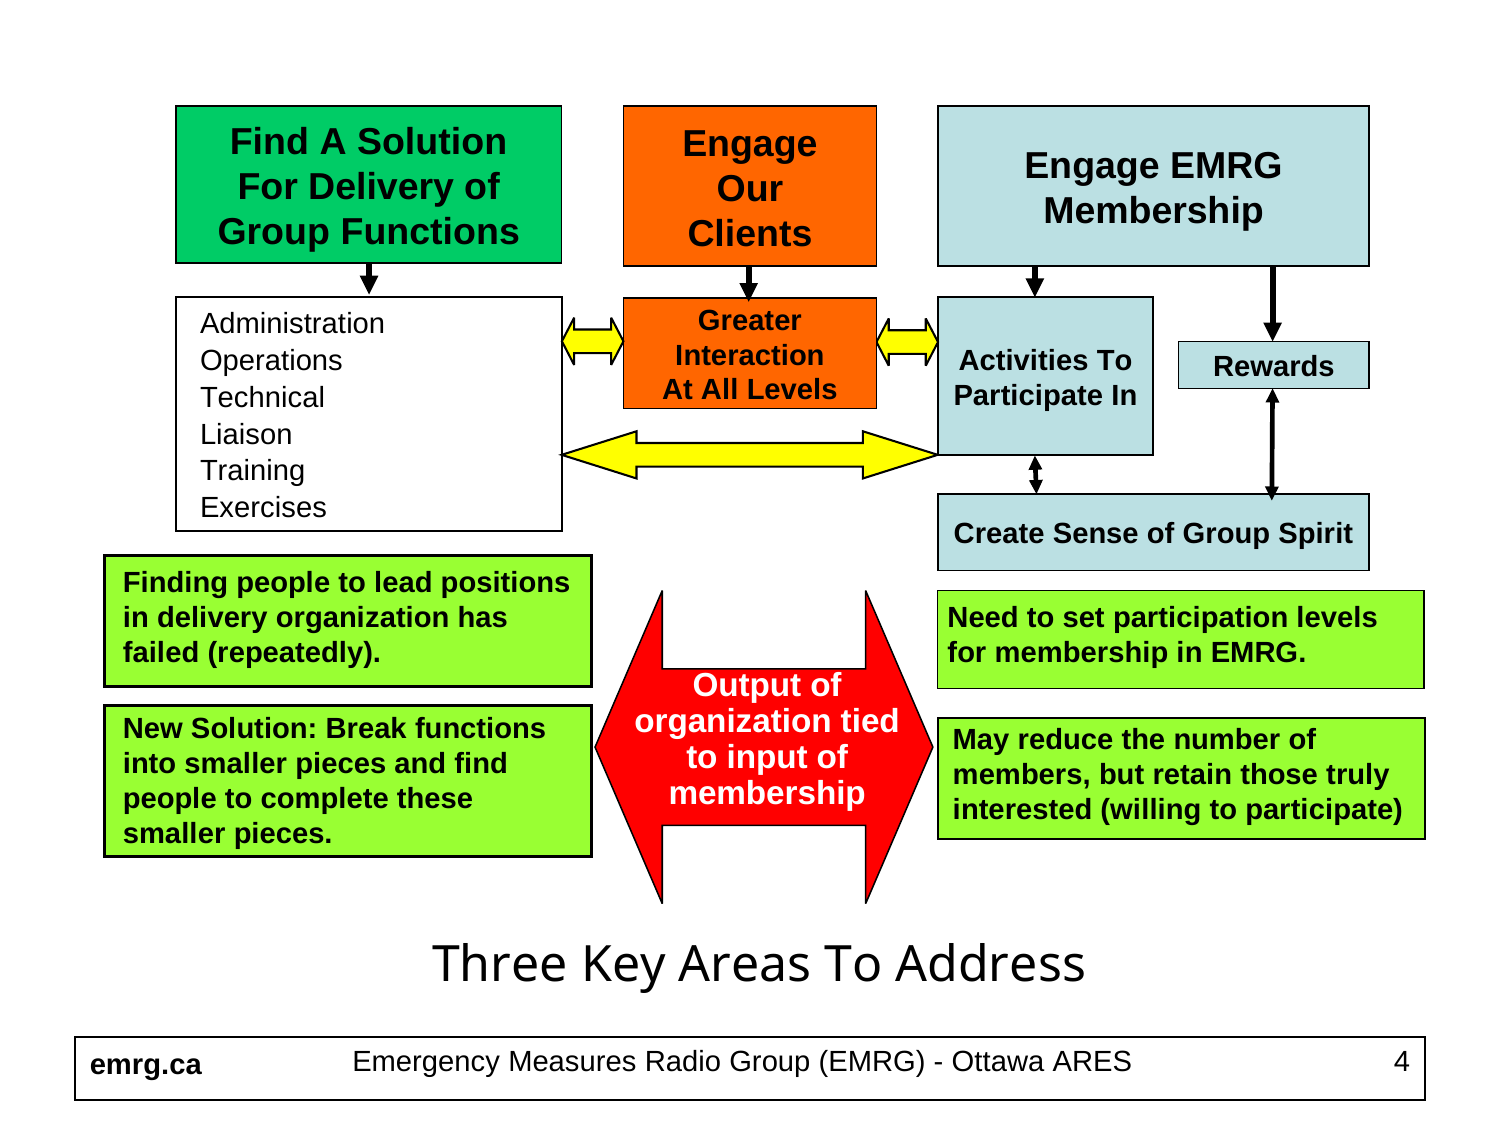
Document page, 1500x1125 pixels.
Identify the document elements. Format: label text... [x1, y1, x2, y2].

text_box Rewards [1178, 341, 1370, 389]
text_box [938, 834, 1425, 840]
text_box Engage Our Clients [623, 106, 877, 266]
text_box Finding people to lead positions in delivery organization has failed (repeatedly). [108, 555, 596, 676]
text_box Engage EMRG Membership [938, 106, 1370, 266]
text_box [626, 820, 902, 904]
text_box Administration Operations Technical Liaison Training Exercises [175, 297, 562, 532]
text_box [596, 733, 601, 761]
text_box New Solution: Break functions into smaller pieces and find people to complete these smaller pieces. [108, 701, 596, 857]
text_box Create Sense of Group Spirit [938, 493, 1370, 571]
text_box [865, 590, 896, 660]
text_box May reduce the number of members, but retain those truly interested (willing to participate) [937, 712, 1430, 834]
text_box Three Key Areas To Address [126, 924, 1393, 1000]
text_box [937, 676, 1425, 689]
text_box Find A Solution For Delivery of Group Functions [175, 106, 562, 264]
text_box Activities To Participate In [938, 297, 1154, 455]
text_box [877, 318, 939, 366]
text_box [561, 317, 624, 365]
text_box [561, 431, 938, 479]
text_box [104, 555, 592, 687]
text_box [104, 705, 108, 857]
text_box Need to set participation levels for membership in EMRG. [932, 590, 1425, 676]
text_box Greater Interaction At All Levels [623, 298, 877, 409]
text_box [632, 590, 663, 660]
text_box Output of organization tied to input of membership [601, 660, 933, 820]
